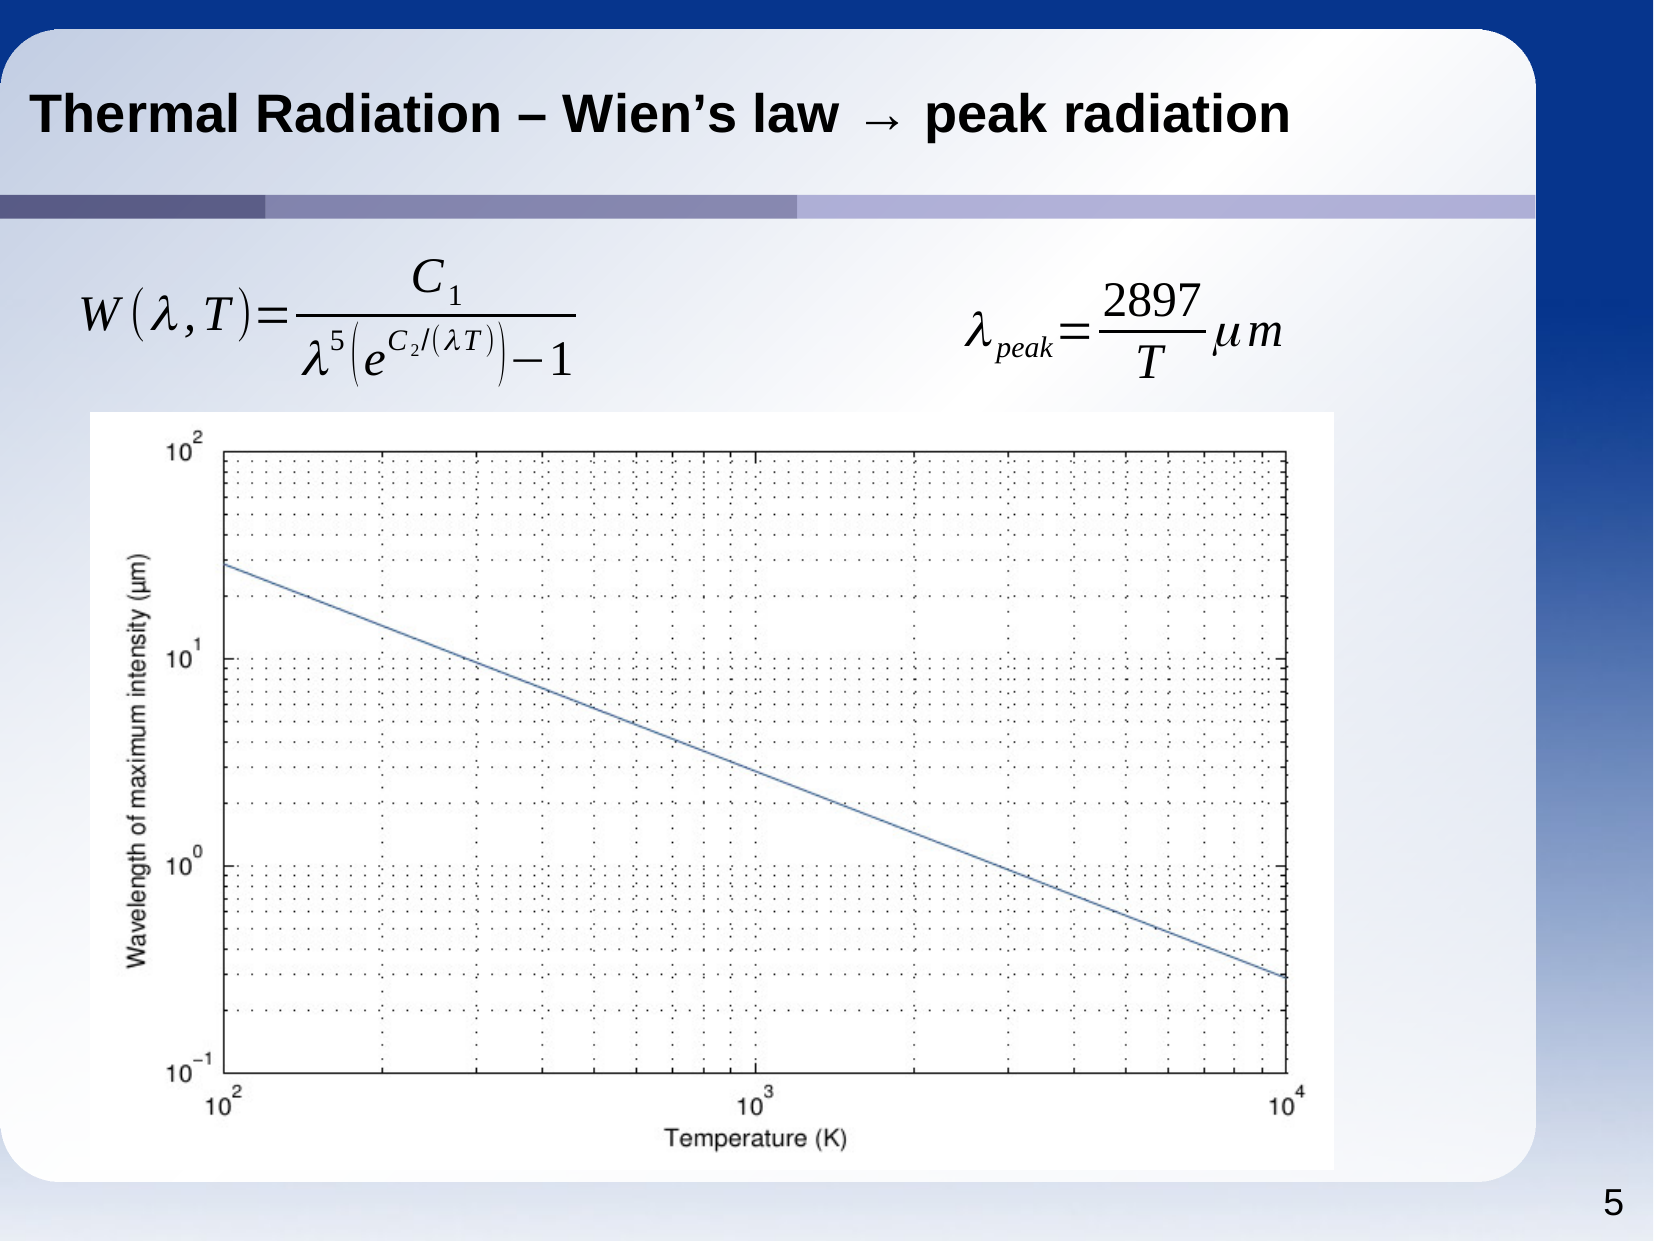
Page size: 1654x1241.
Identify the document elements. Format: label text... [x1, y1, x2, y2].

title Thermal Radiation – Wien’s law → peak radiation [29, 49, 1506, 178]
chart [71, 248, 586, 391]
chart [955, 272, 1290, 391]
picture [0, 0, 1654, 1241]
picture [90, 412, 1334, 1171]
